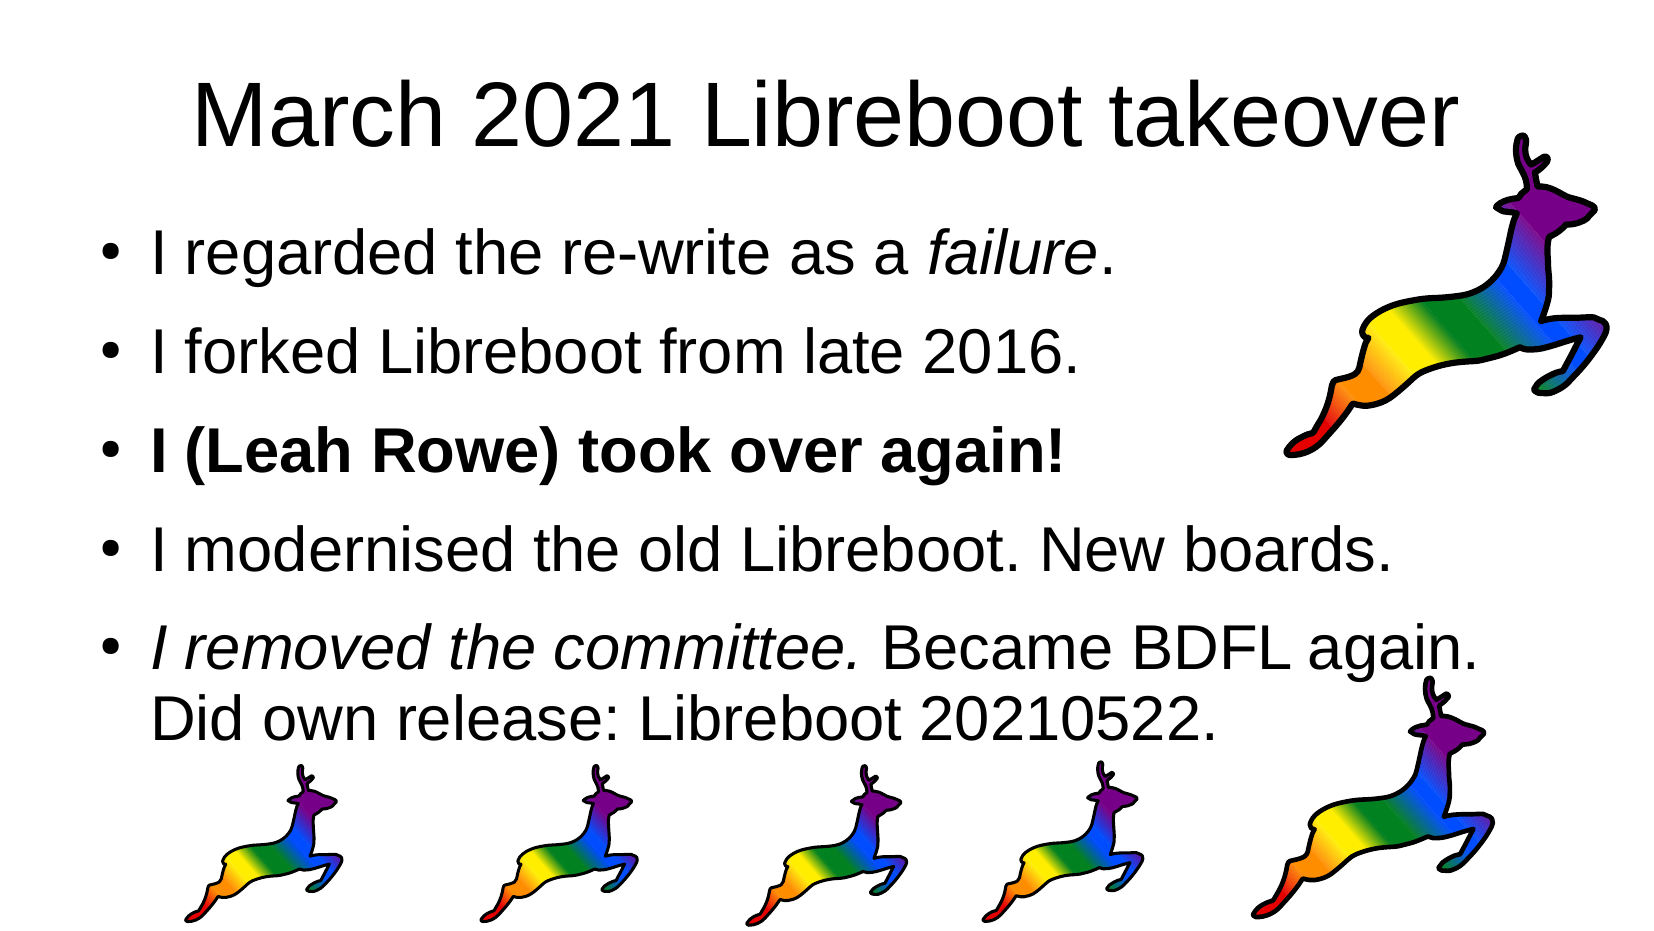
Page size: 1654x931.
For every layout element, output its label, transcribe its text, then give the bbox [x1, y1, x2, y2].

picture [1269, 118, 1625, 473]
picture [738, 757, 916, 931]
picture [177, 757, 351, 931]
title March 2021 Libreboot takeover [82, 37, 1571, 193]
list I regarded the re-write as a failure. I forked Libreboot from late 2016. I (Leah Rowe) took over again! I modernised the old Libreboot. New boards. I removed the committee. Became BDFL again. Did own release: Libreboot 20210522. [82, 217, 1571, 758]
picture [1240, 664, 1506, 931]
picture [472, 757, 646, 931]
picture [974, 753, 1152, 931]
